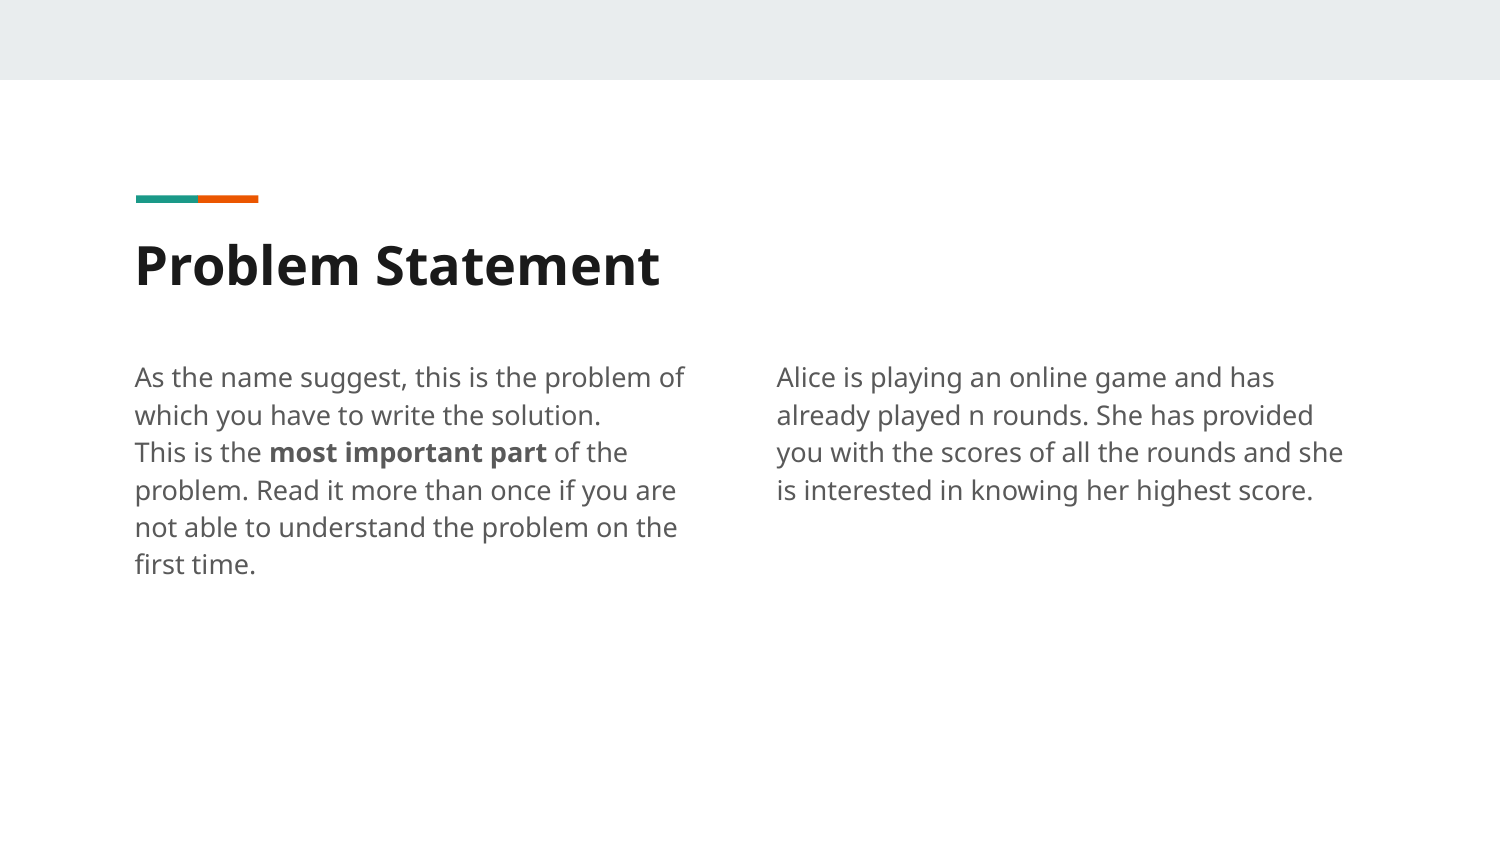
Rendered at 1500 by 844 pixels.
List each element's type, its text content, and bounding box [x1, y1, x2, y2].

list As the name suggest, this is the problem of which you have to write the solution. This is the most important part of the problem. Read it more than once if you are not able to understand the problem on the first time. [119, 341, 739, 712]
title Problem Statement [119, 216, 1381, 305]
list Alice is playing an online game and has already played n rounds. She has provided you with the scores of all the rounds and she is interested in knowing her highest score. [761, 341, 1381, 712]
